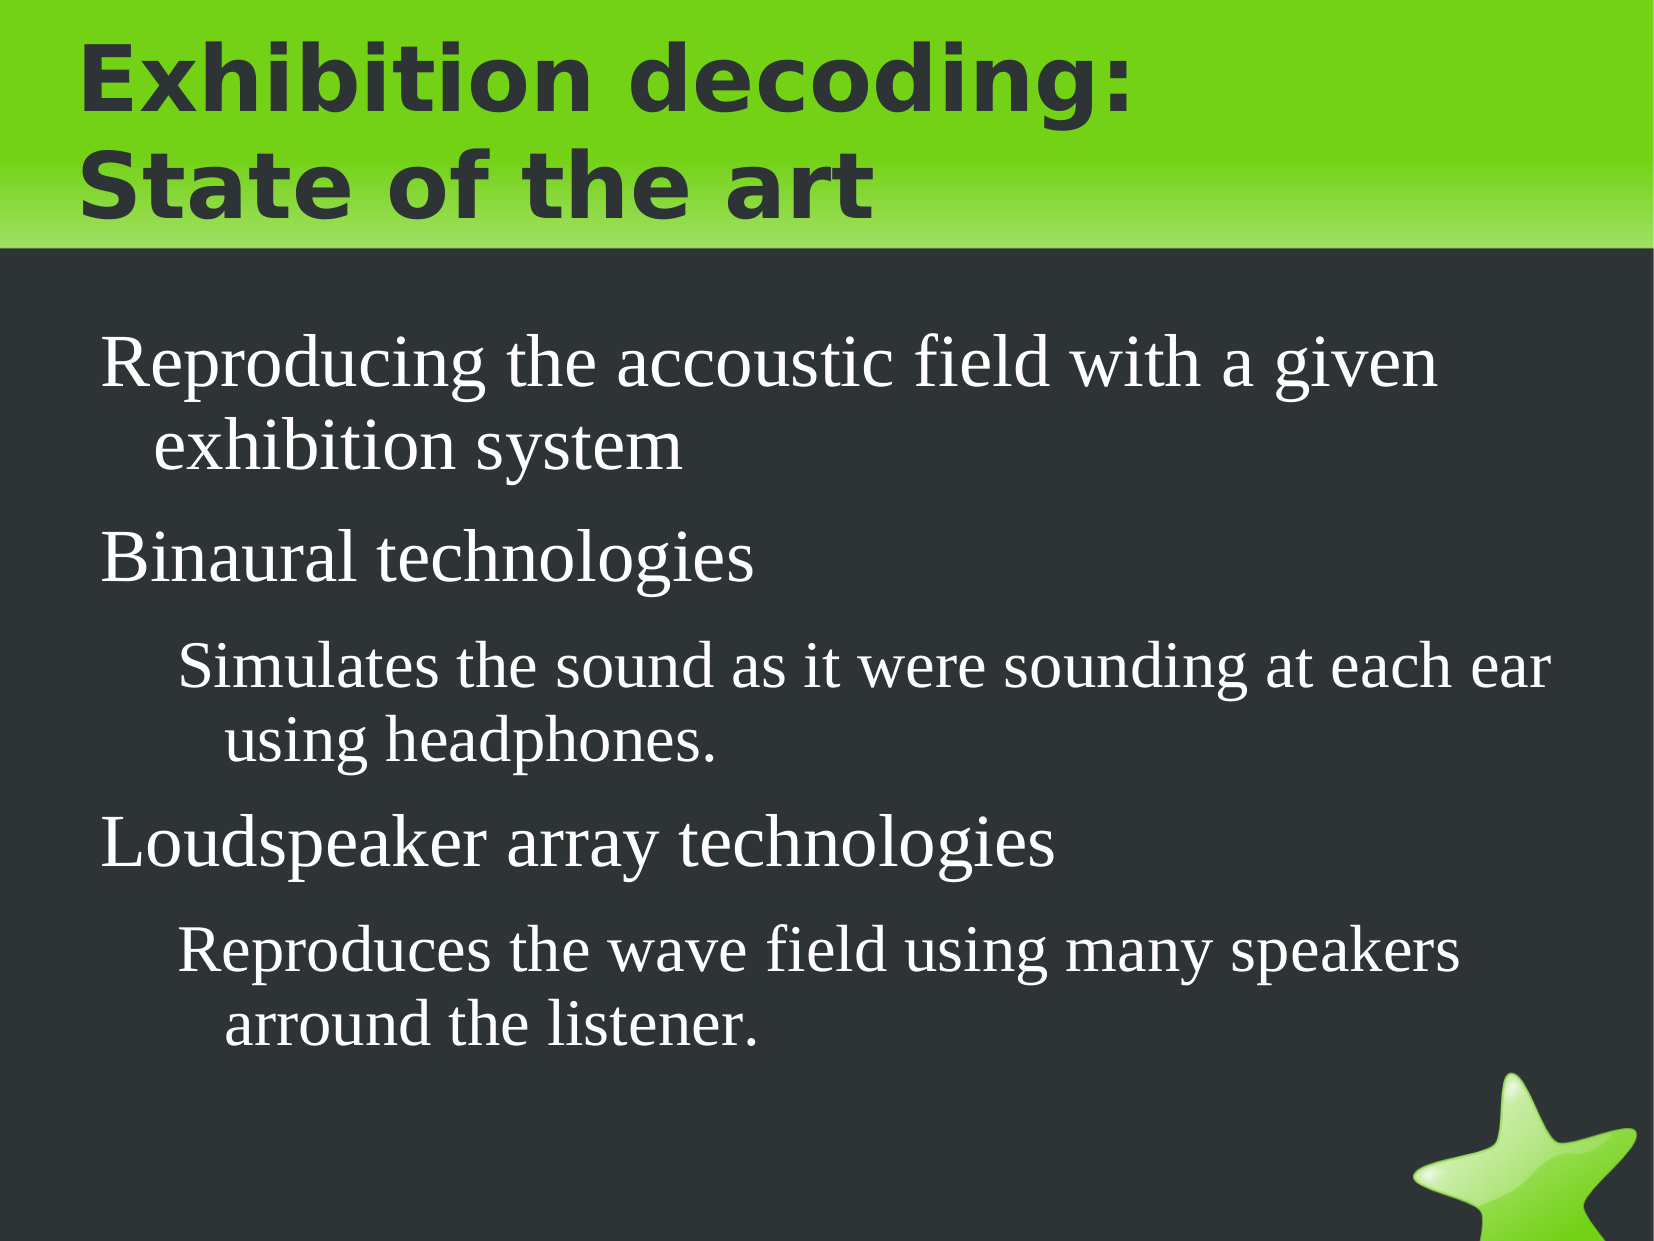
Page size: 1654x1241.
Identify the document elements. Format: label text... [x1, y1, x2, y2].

picture [0, 0, 1654, 1241]
title Exhibition decoding: State of the art [76, 25, 1565, 240]
list Reproducing the accoustic field with a given exhibition system Binaural technologies Simulates the sound as it were sounding at each ear using headphones. Loudspeaker array technologies Reproduces the wave field using many speakers arround the listener. [82, 319, 1571, 1124]
